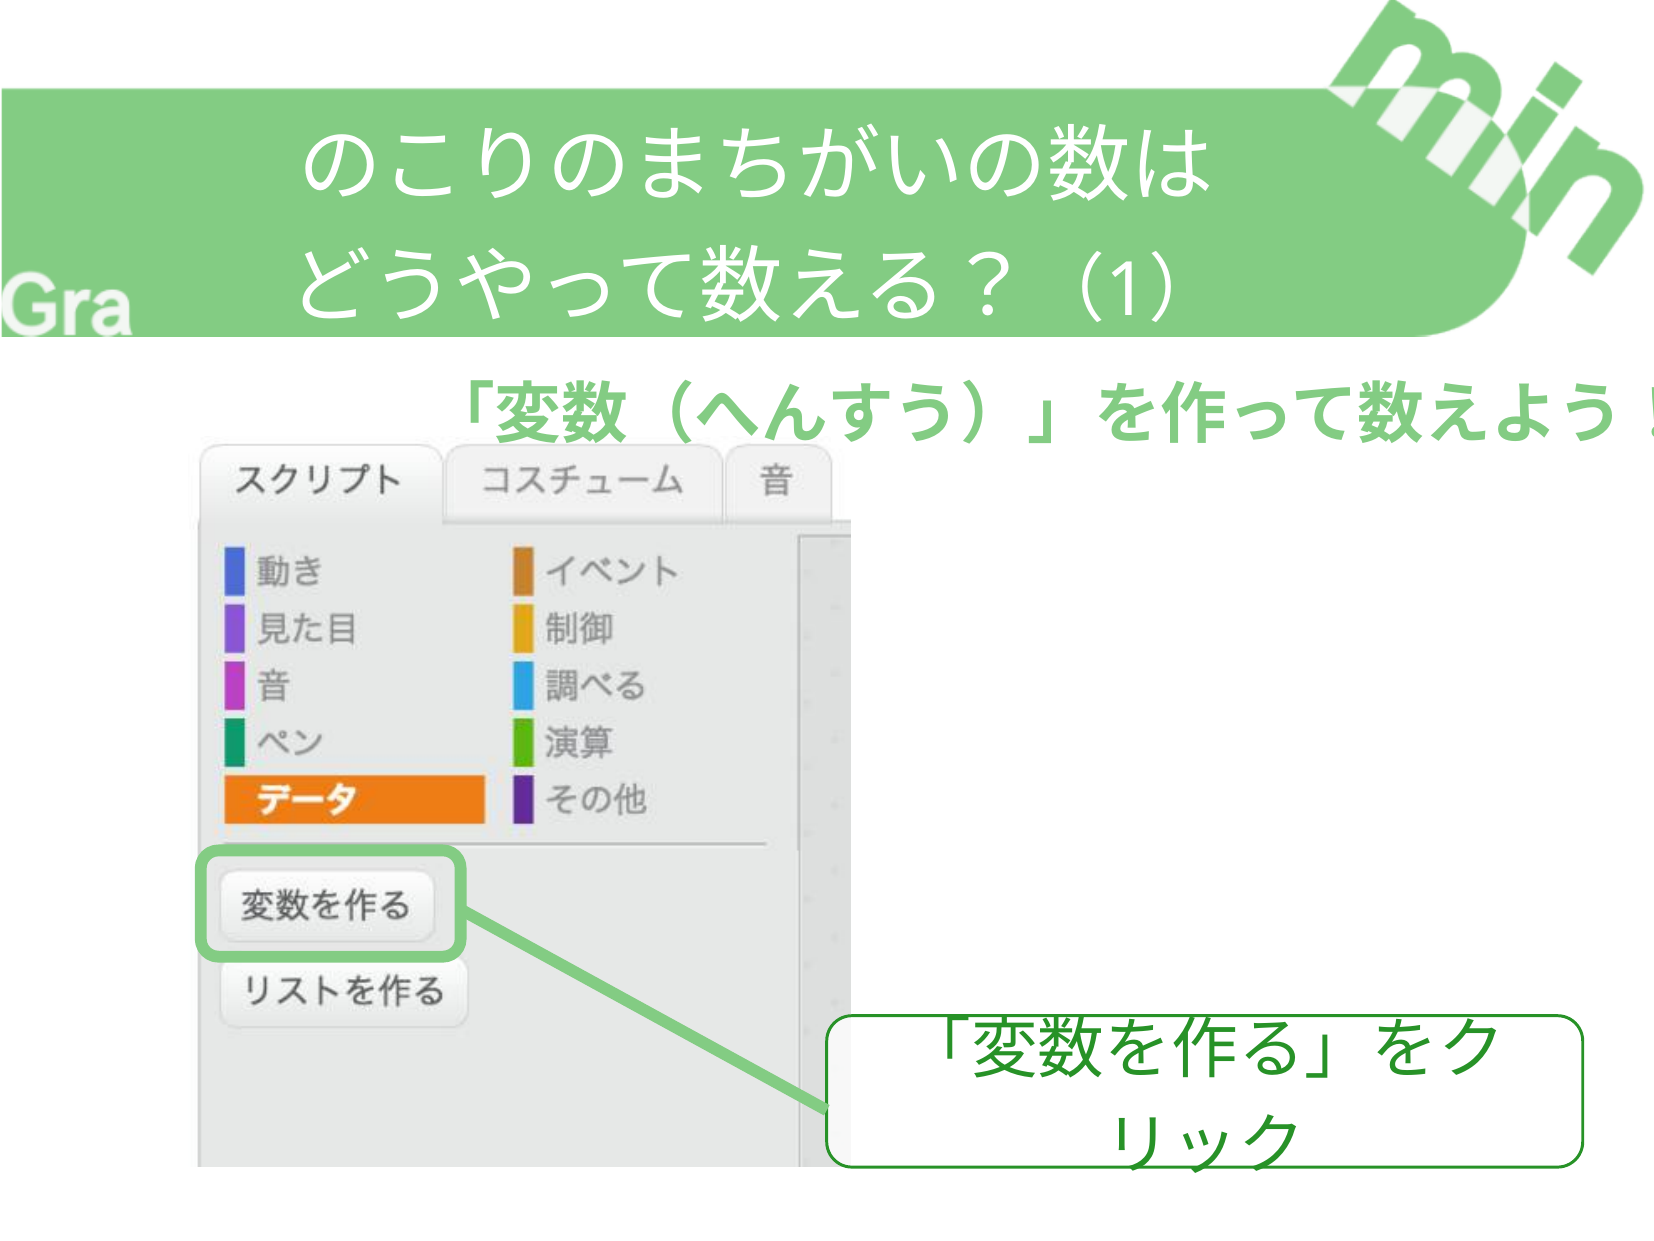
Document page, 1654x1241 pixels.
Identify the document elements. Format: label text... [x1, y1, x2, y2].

title のこりのまちがいの数は どうやって数える？（1） [11, 102, 1501, 335]
picture [1, 0, 1654, 337]
text_box 「変数（へんすう）」を作って数えよう！ [413, 353, 1636, 461]
text_box 「変数を作る」をクリック [826, 1015, 1583, 1168]
picture [207, 857, 454, 950]
picture [188, 436, 851, 1167]
